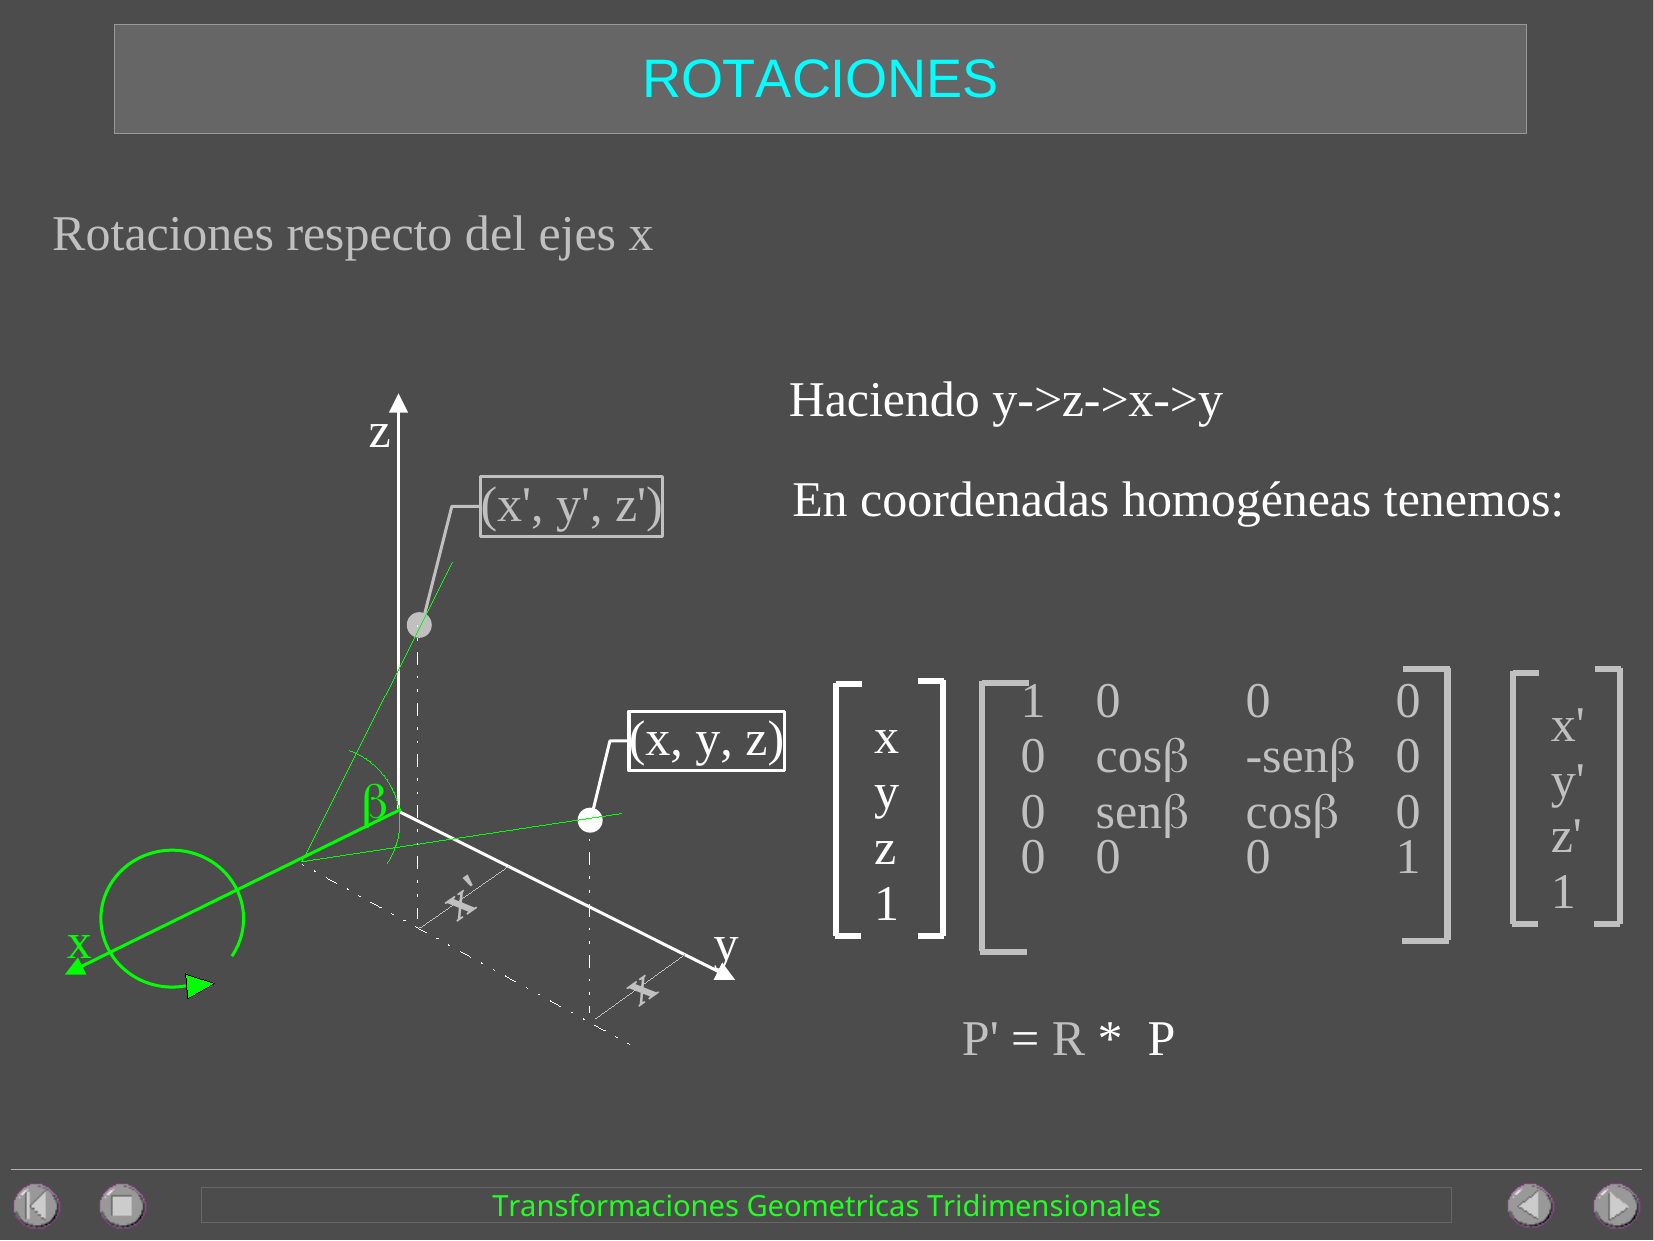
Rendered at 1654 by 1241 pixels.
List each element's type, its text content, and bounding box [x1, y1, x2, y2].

picture [97, 1181, 148, 1232]
text_box x [84, 965, 90, 974]
text_box [185, 973, 215, 999]
title ROTACIONES [114, 24, 1527, 134]
text_box (x', y', z') [480, 476, 663, 537]
text_box x [66, 913, 90, 971]
text_box En coordenadas homogéneas tenemos: [792, 472, 1630, 533]
text_box z [368, 403, 392, 464]
picture [1591, 1181, 1642, 1232]
text_box Rotaciones respecto del ejes x [52, 205, 1464, 266]
text_box (x, y, z) [628, 711, 785, 771]
text_box [406, 612, 432, 638]
picture [11, 1181, 62, 1232]
text_box x y z 1 [874, 709, 941, 950]
text_box [577, 807, 603, 833]
text_box y [713, 915, 737, 976]
text_box x' y' z' 1 [1550, 697, 1618, 938]
text_box P' = R * P [961, 1010, 1531, 1071]
picture [1505, 1181, 1556, 1231]
text_box 1 0 0 0 0 cosb -senb 0 0 senb cosb 0 0 0 0 1 [1020, 672, 1433, 969]
text_box Haciendo y->z->x->y [788, 371, 1310, 432]
